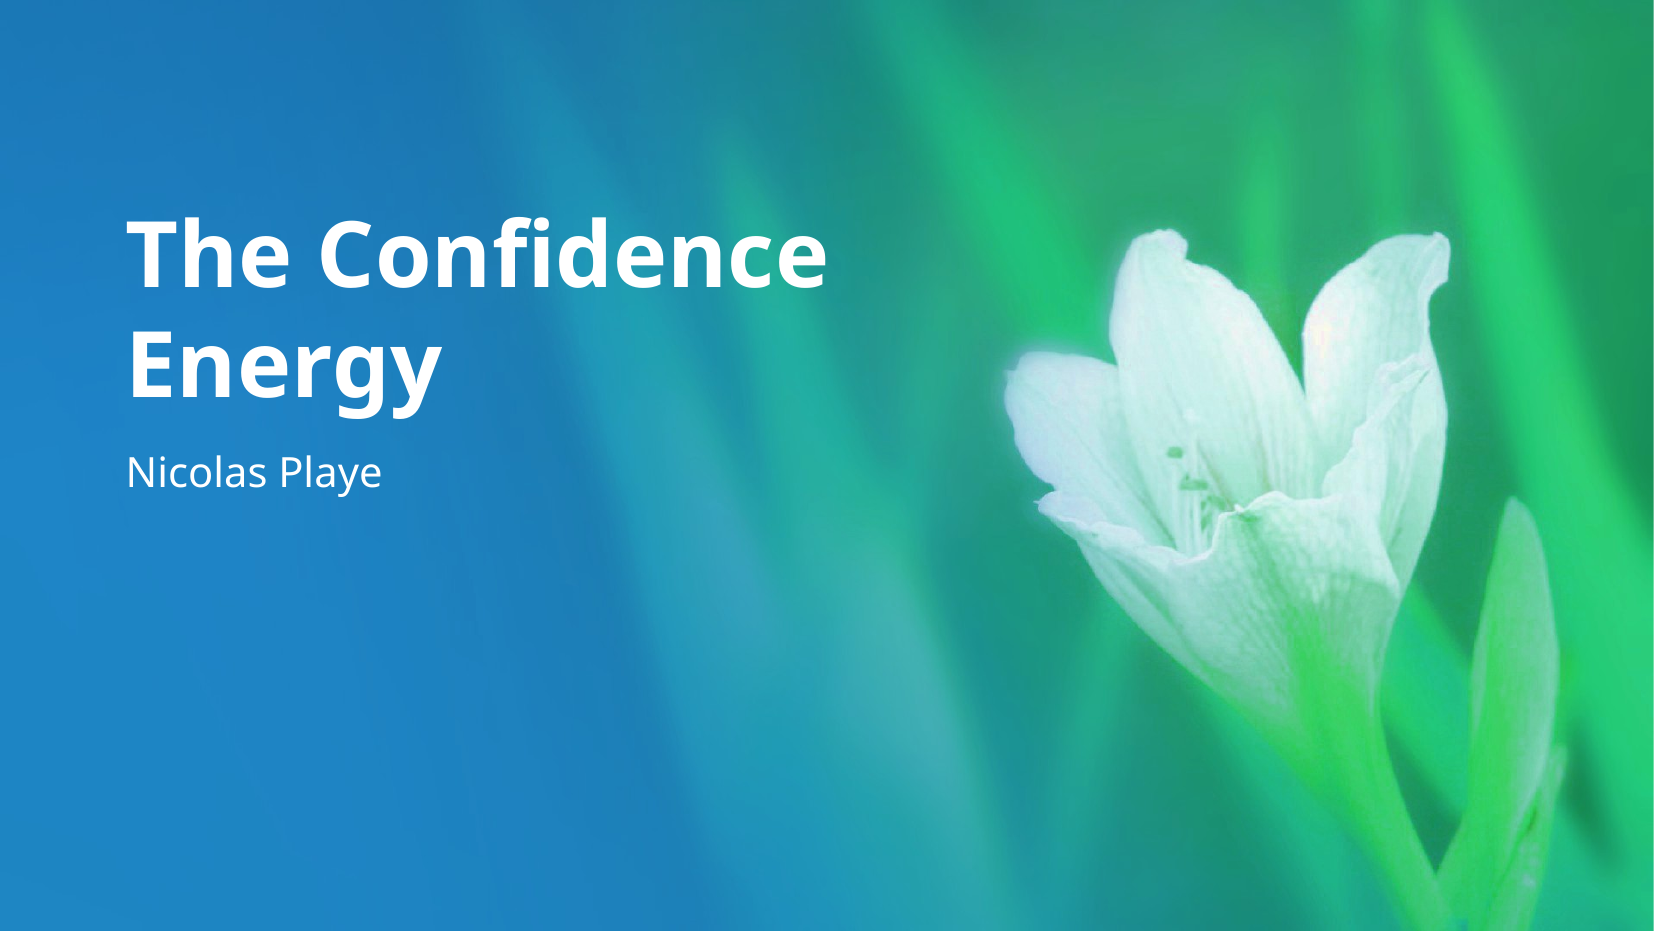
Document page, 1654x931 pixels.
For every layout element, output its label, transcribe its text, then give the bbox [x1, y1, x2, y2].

picture [0, 0, 1654, 931]
text_box The Confidence Energy Nicolas Playe [110, 188, 1156, 504]
